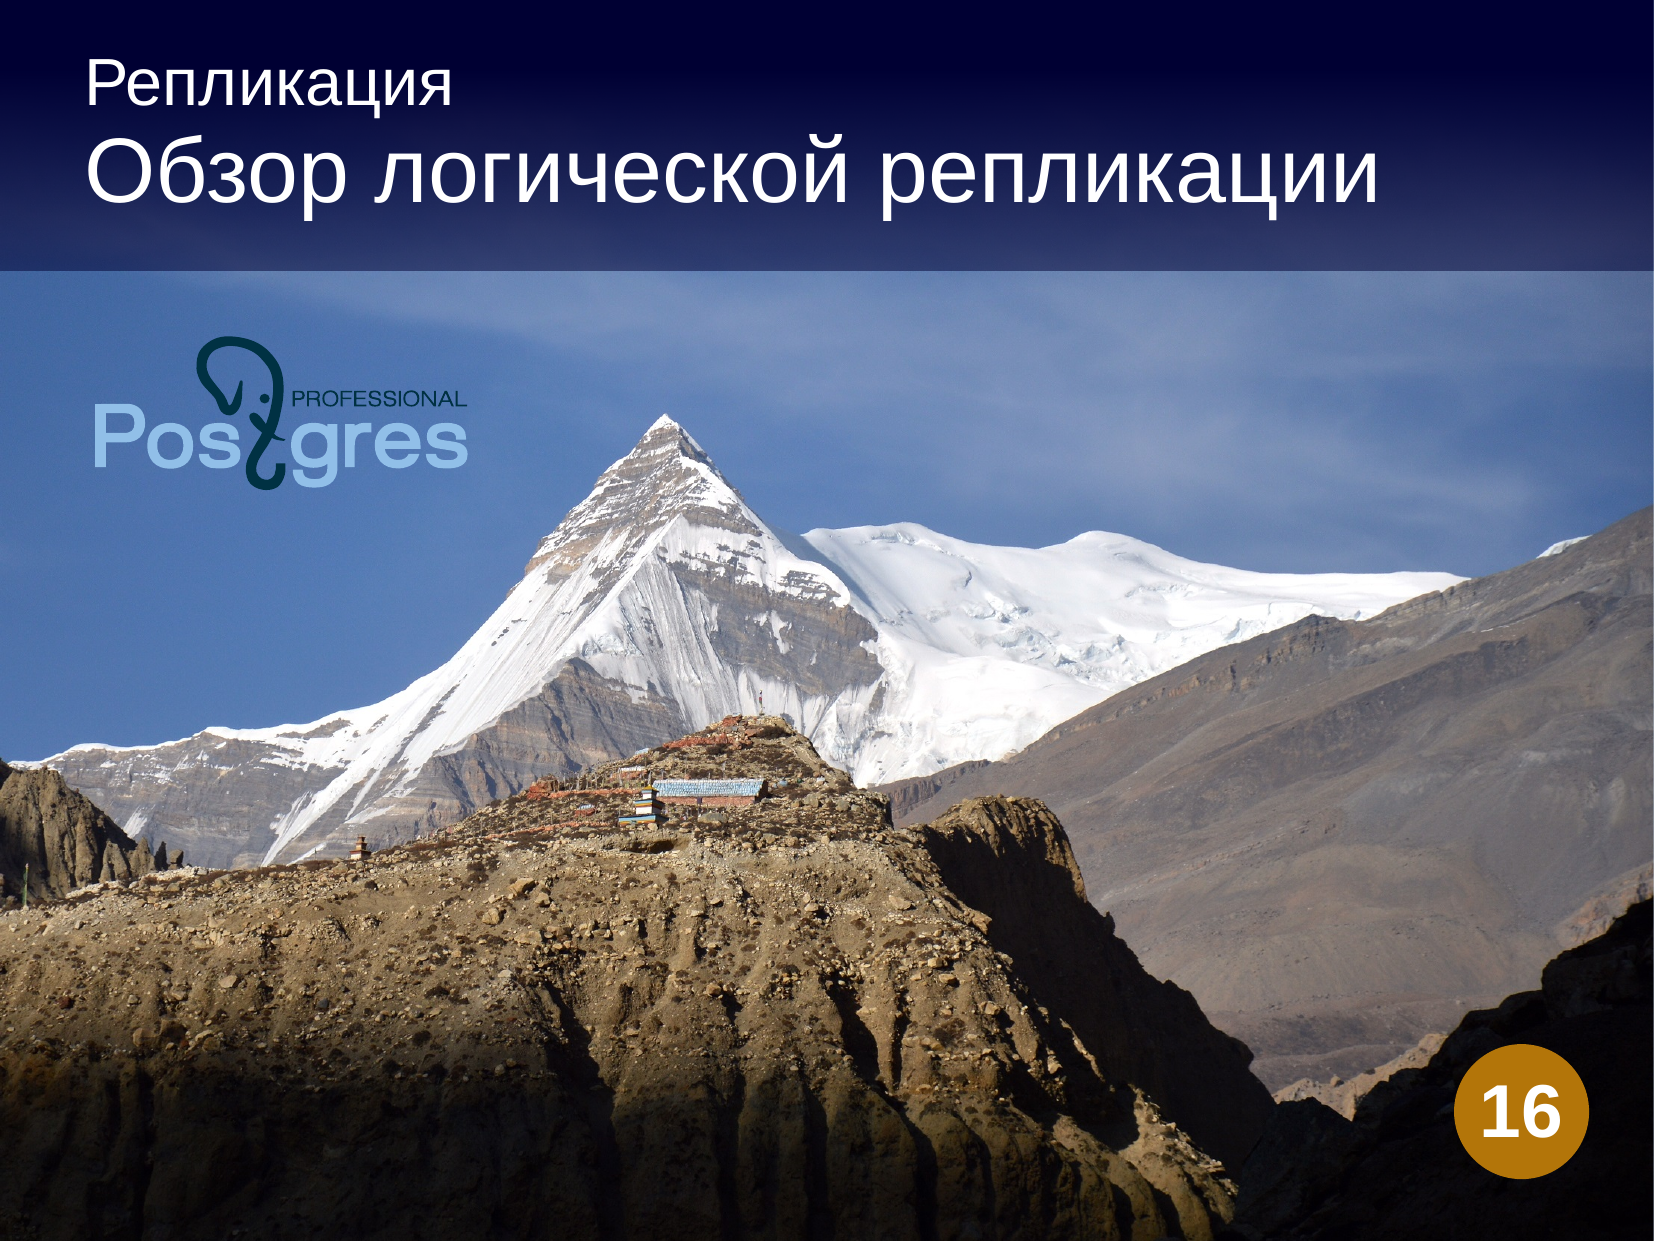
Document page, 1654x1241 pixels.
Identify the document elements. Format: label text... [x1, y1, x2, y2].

title Репликация Обзор логической репликации [84, 44, 1636, 251]
picture [0, 271, 1654, 1241]
text_box 16 [1454, 1044, 1590, 1180]
